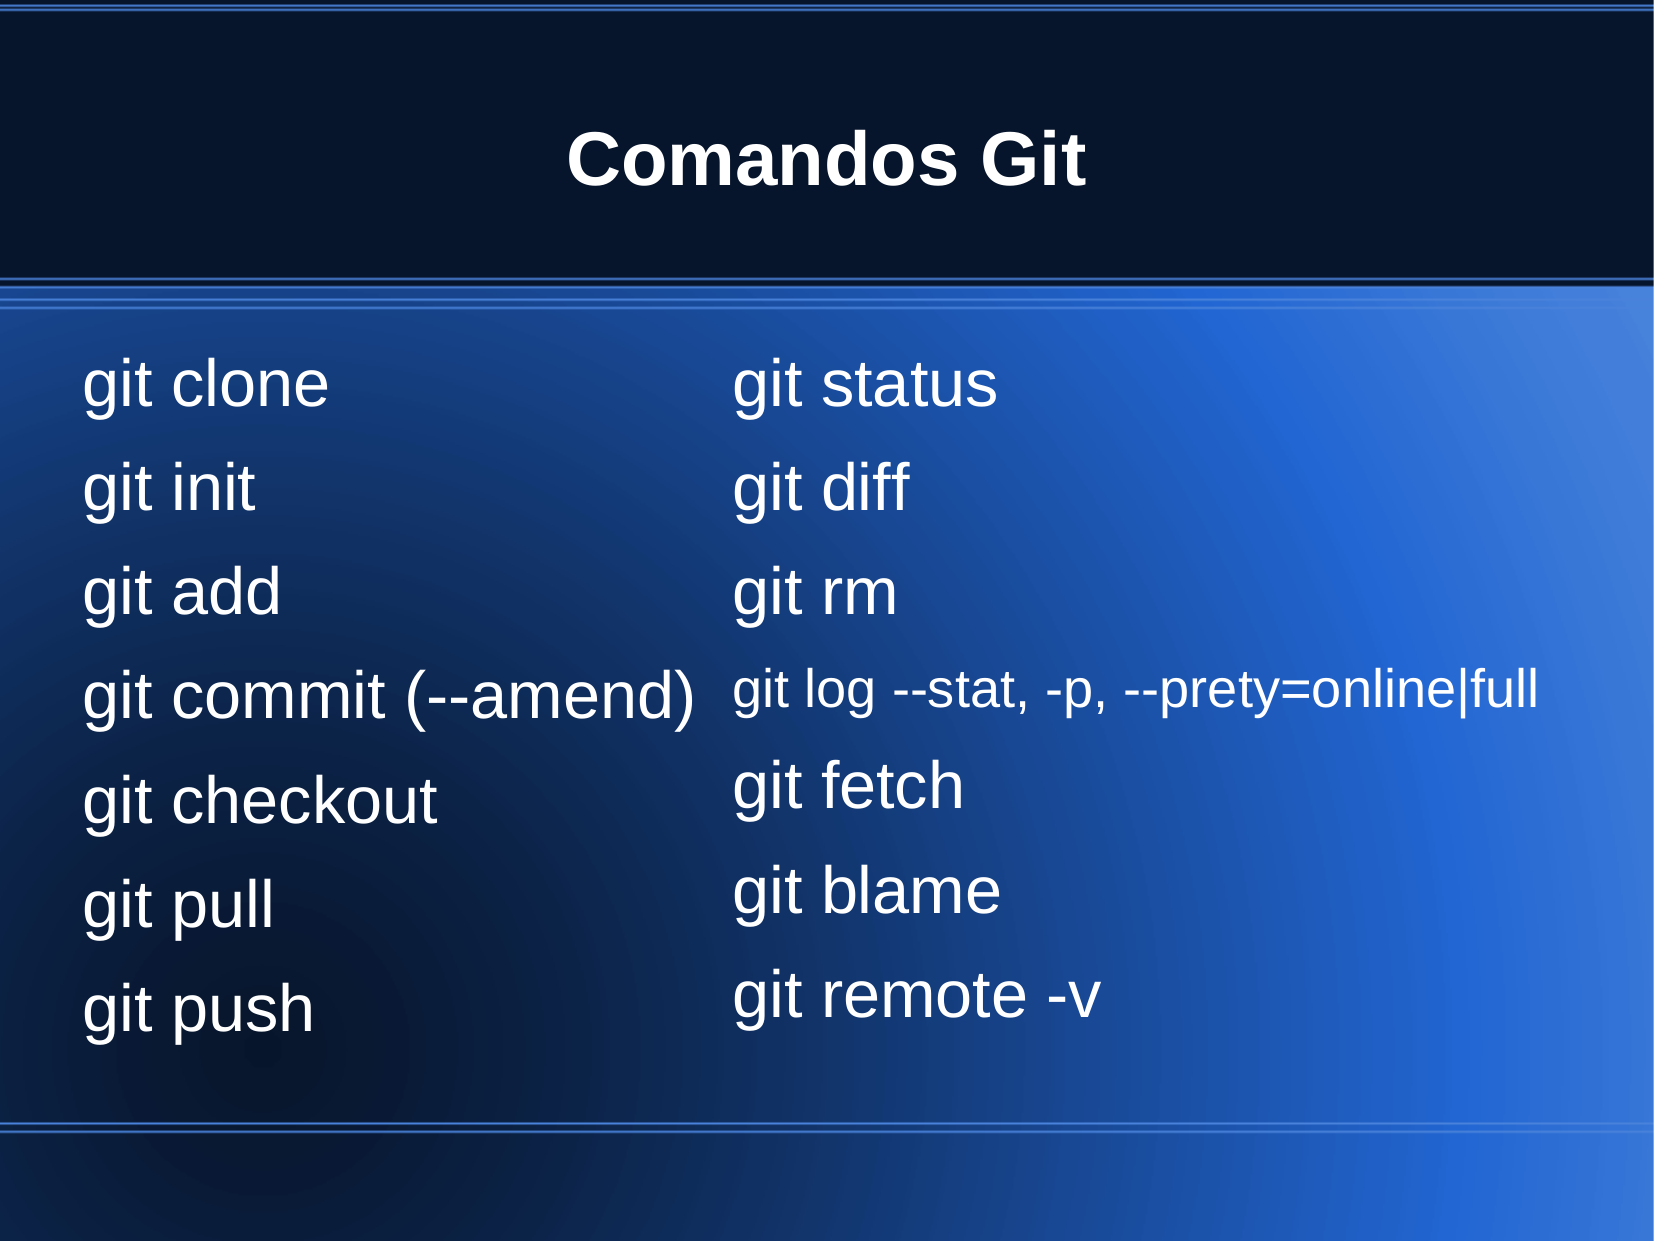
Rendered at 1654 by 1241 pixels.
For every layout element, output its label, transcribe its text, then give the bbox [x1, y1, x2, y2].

list git clone git init git add git commit (--amend) git checkout git pull git push [82, 345, 706, 1047]
picture [0, 0, 1654, 1241]
list git status git diff git rm git log --stat, -p, --prety=online|full git fetch git blame git remote -v [732, 345, 1654, 1032]
title Comandos Git [82, 55, 1571, 263]
